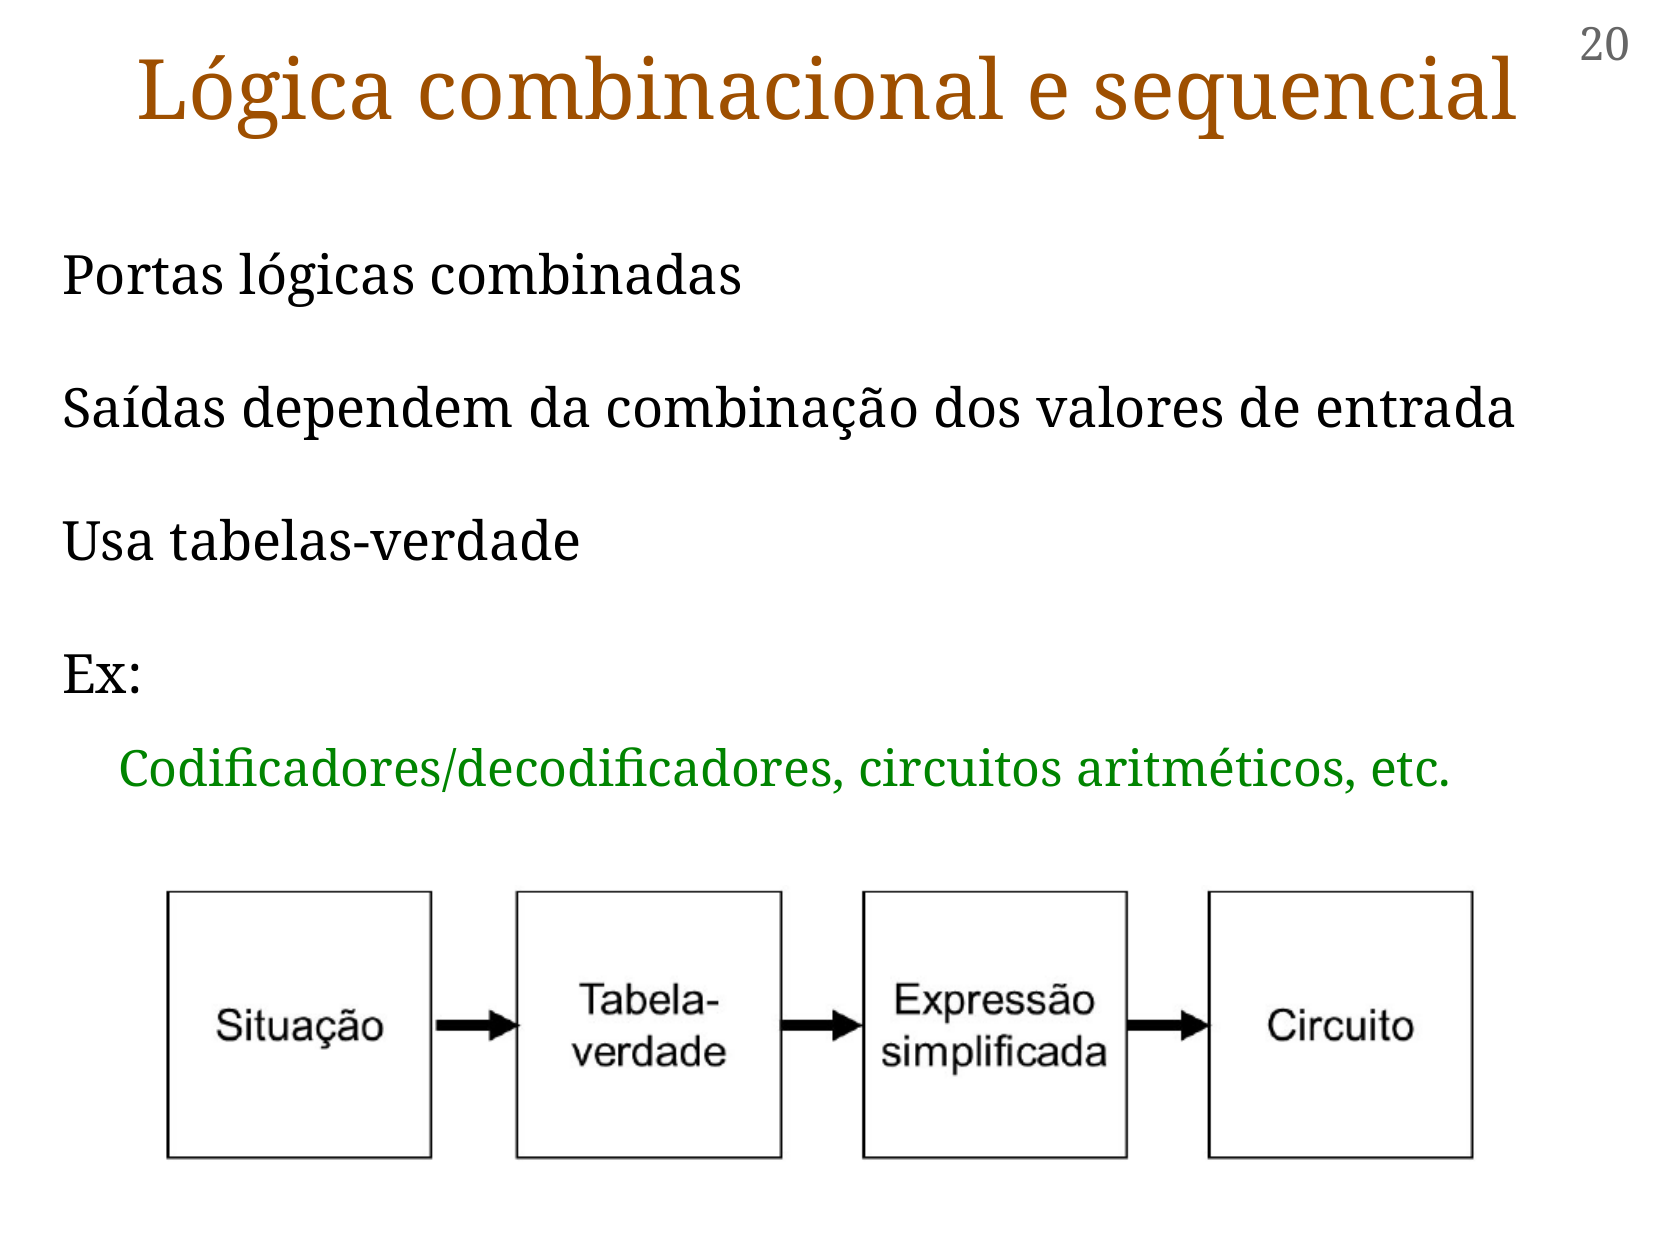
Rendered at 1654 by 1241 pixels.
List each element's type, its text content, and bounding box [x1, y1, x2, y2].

list Portas lógicas combinadas Saídas dependem da combinação dos valores de entrada Usa tabelas-verdade Ex: Codificadores/decodificadores, circuitos aritméticos, etc. [59, 236, 1595, 1211]
picture [162, 885, 1480, 1163]
title Lógica combinacional e sequencial [59, 29, 1595, 148]
